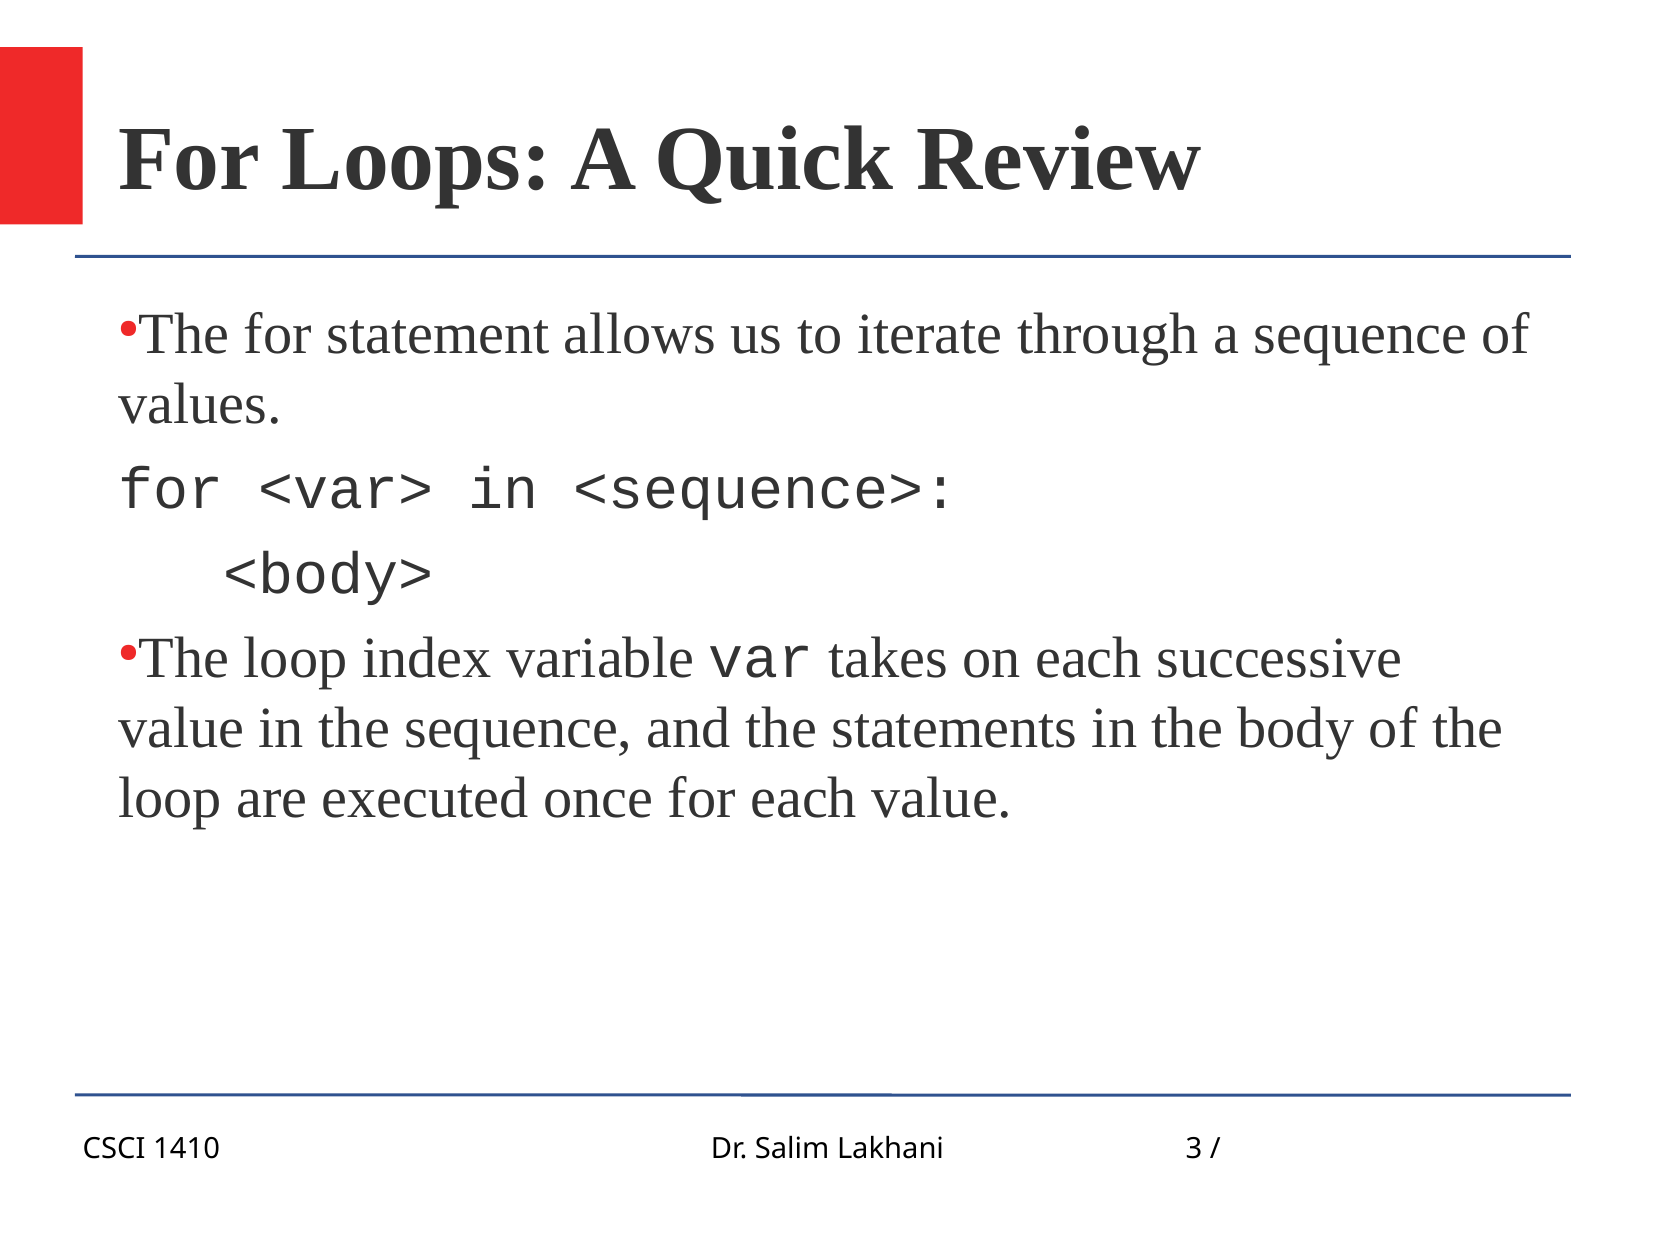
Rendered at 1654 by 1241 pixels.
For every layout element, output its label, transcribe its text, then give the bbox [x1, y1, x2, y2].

text_box Dr. Salim Lakhani [565, 1129, 1090, 1216]
text_box CSCI 1410 [82, 1129, 468, 1216]
title For Loops: A Quick Review [118, 49, 1571, 257]
list The for statement allows us to iterate through a sequence of values. for <var> in <sequence>: <body> The loop index variable var takes on each successive value in the sequence, and the statements in the body of the loop are executed once for each value. [118, 295, 1536, 1080]
text_box / [1185, 1129, 1571, 1216]
